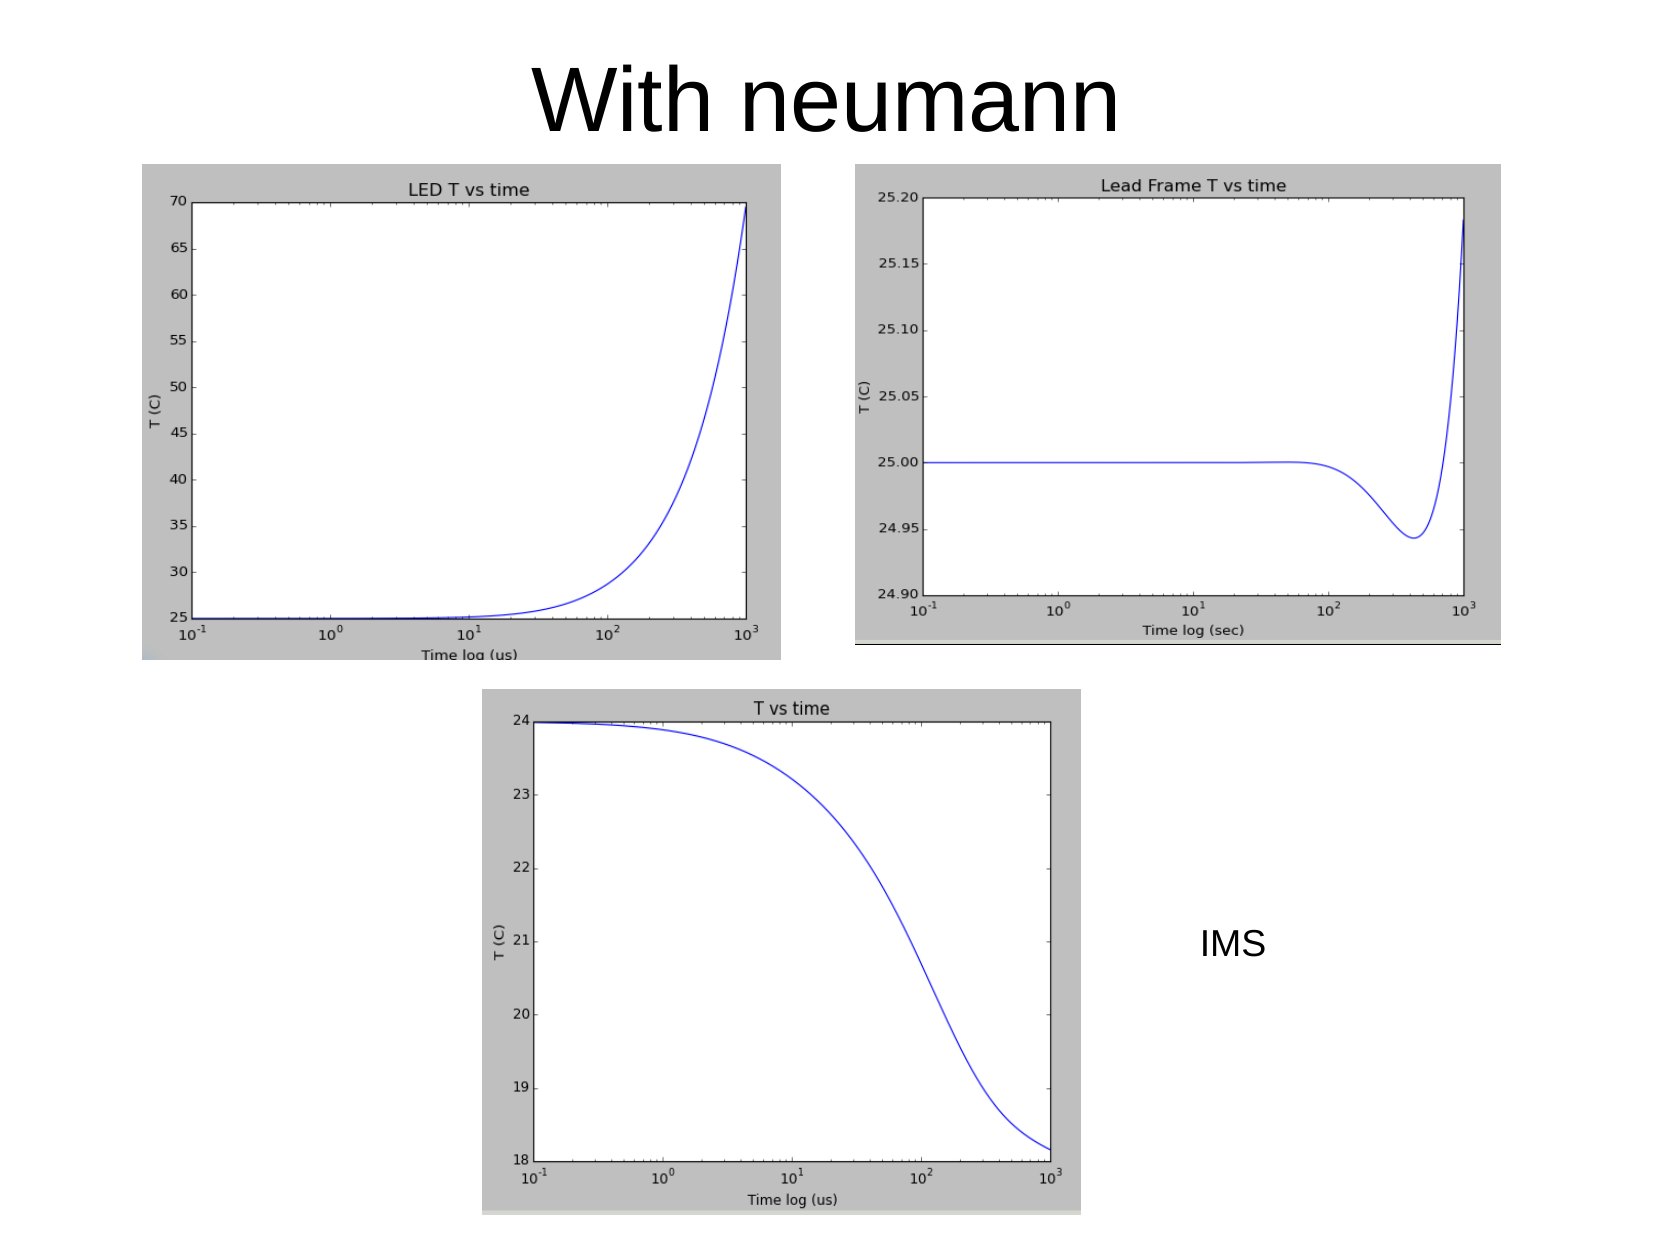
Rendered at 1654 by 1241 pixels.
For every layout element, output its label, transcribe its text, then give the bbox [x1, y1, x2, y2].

picture [482, 689, 1081, 1216]
picture [142, 164, 781, 661]
text_box IMS [1185, 915, 1281, 972]
picture [855, 164, 1501, 646]
title With neumann [82, 48, 1571, 152]
